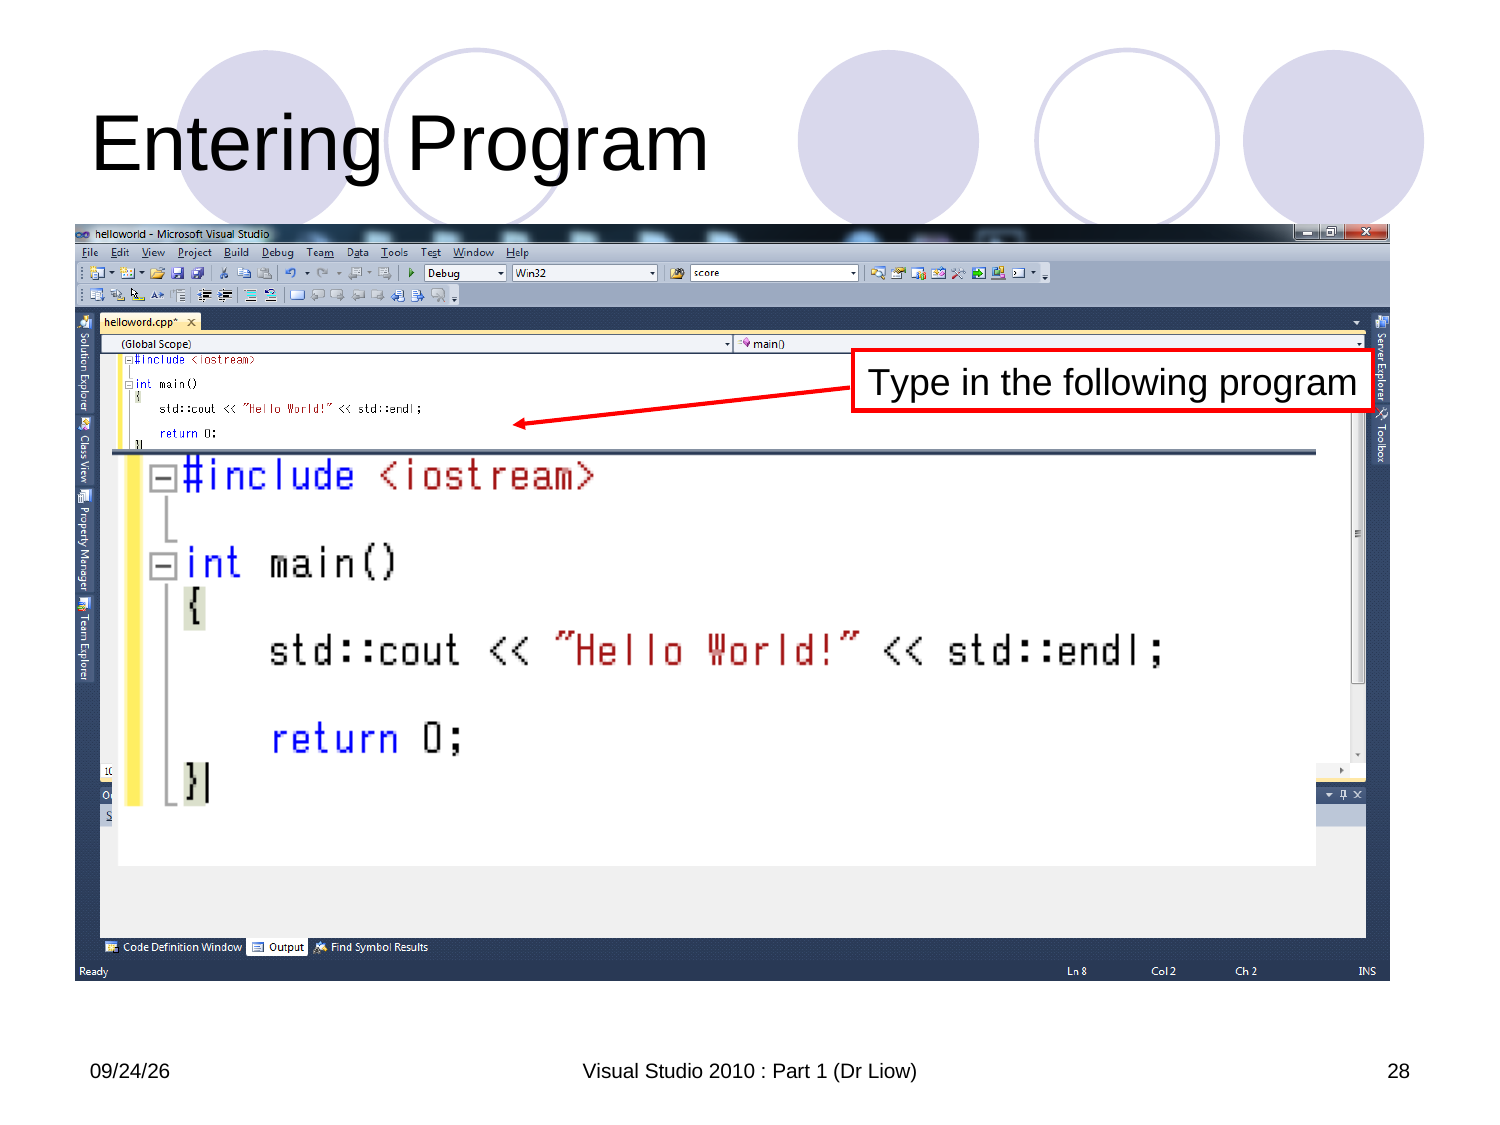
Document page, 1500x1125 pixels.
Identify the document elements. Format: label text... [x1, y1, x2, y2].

text_box 08/22/12 [74, 1049, 426, 1101]
text_box Type in the following program [852, 349, 1374, 411]
picture [75, 233, 1390, 981]
text_box Visual Studio 2010 : Part 1 (Dr Liow) [512, 1049, 988, 1101]
title Entering Program [75, 45, 1426, 233]
text_box <number> [1074, 1049, 1426, 1101]
